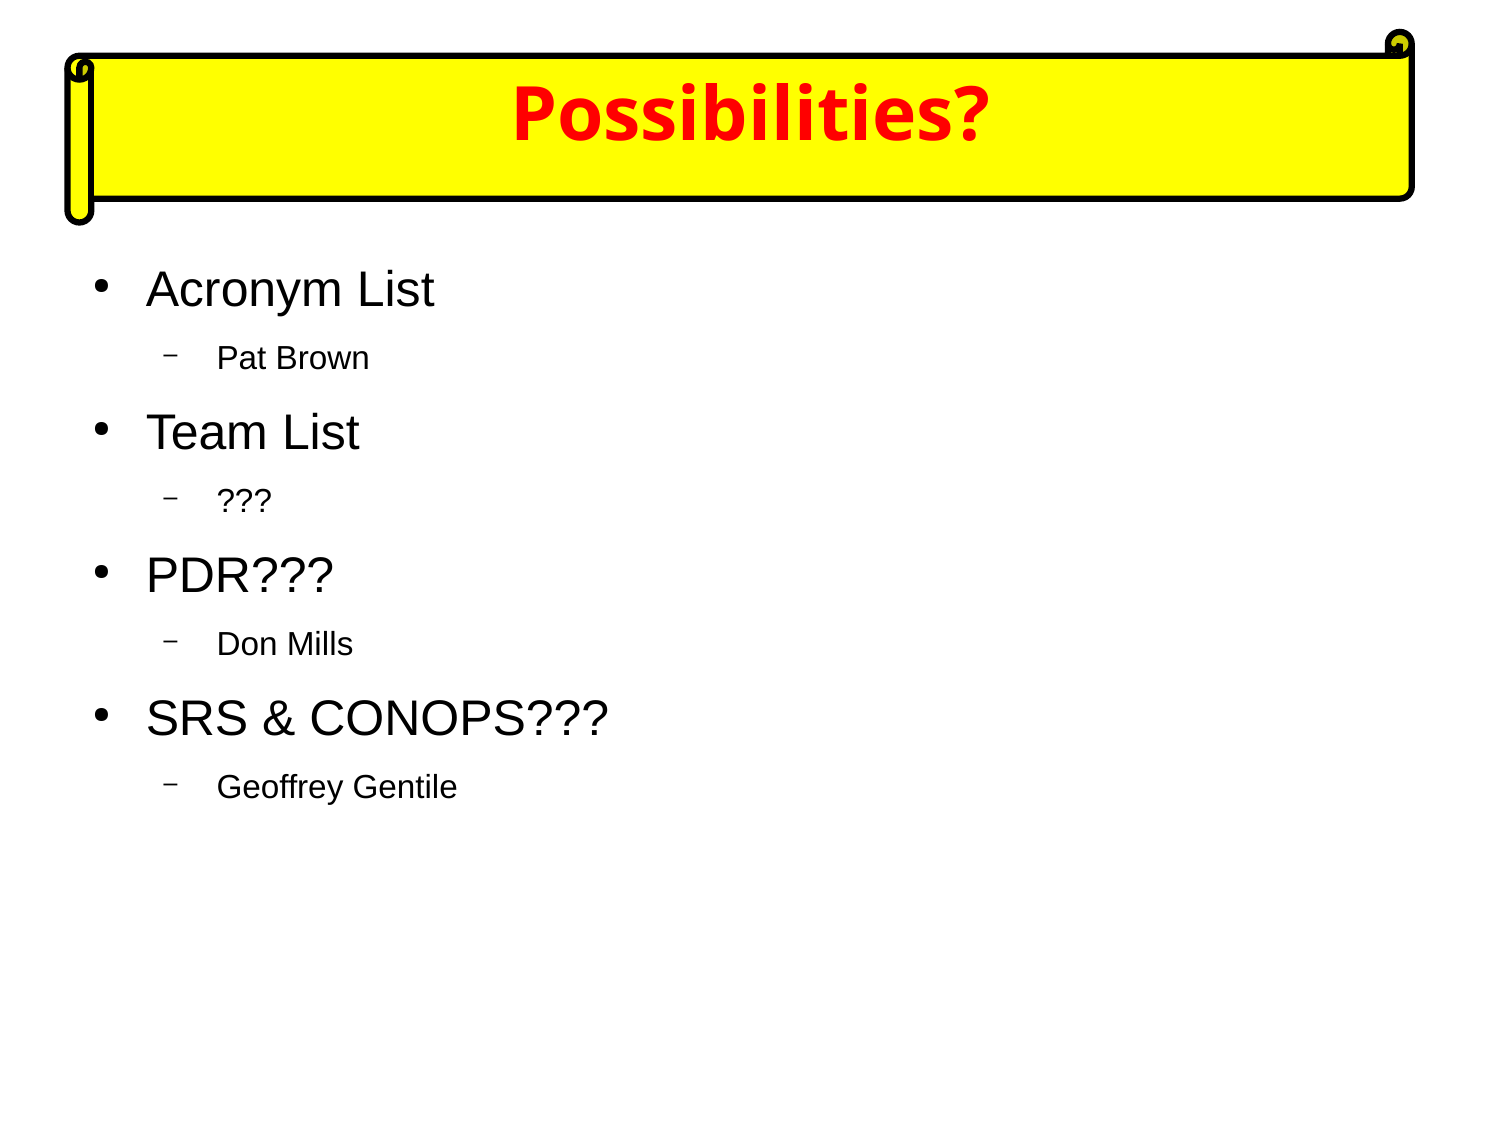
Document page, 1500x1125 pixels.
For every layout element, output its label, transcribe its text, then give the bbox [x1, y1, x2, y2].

text_box [72, 31, 1412, 58]
list Acronym List Pat Brown Team List ??? PDR??? Don Mills SRS & CONOPS??? Geoffrey Gentile [75, 263, 1425, 916]
text_box [67, 164, 1412, 223]
text_box Possibilities? [0, 58, 1500, 164]
